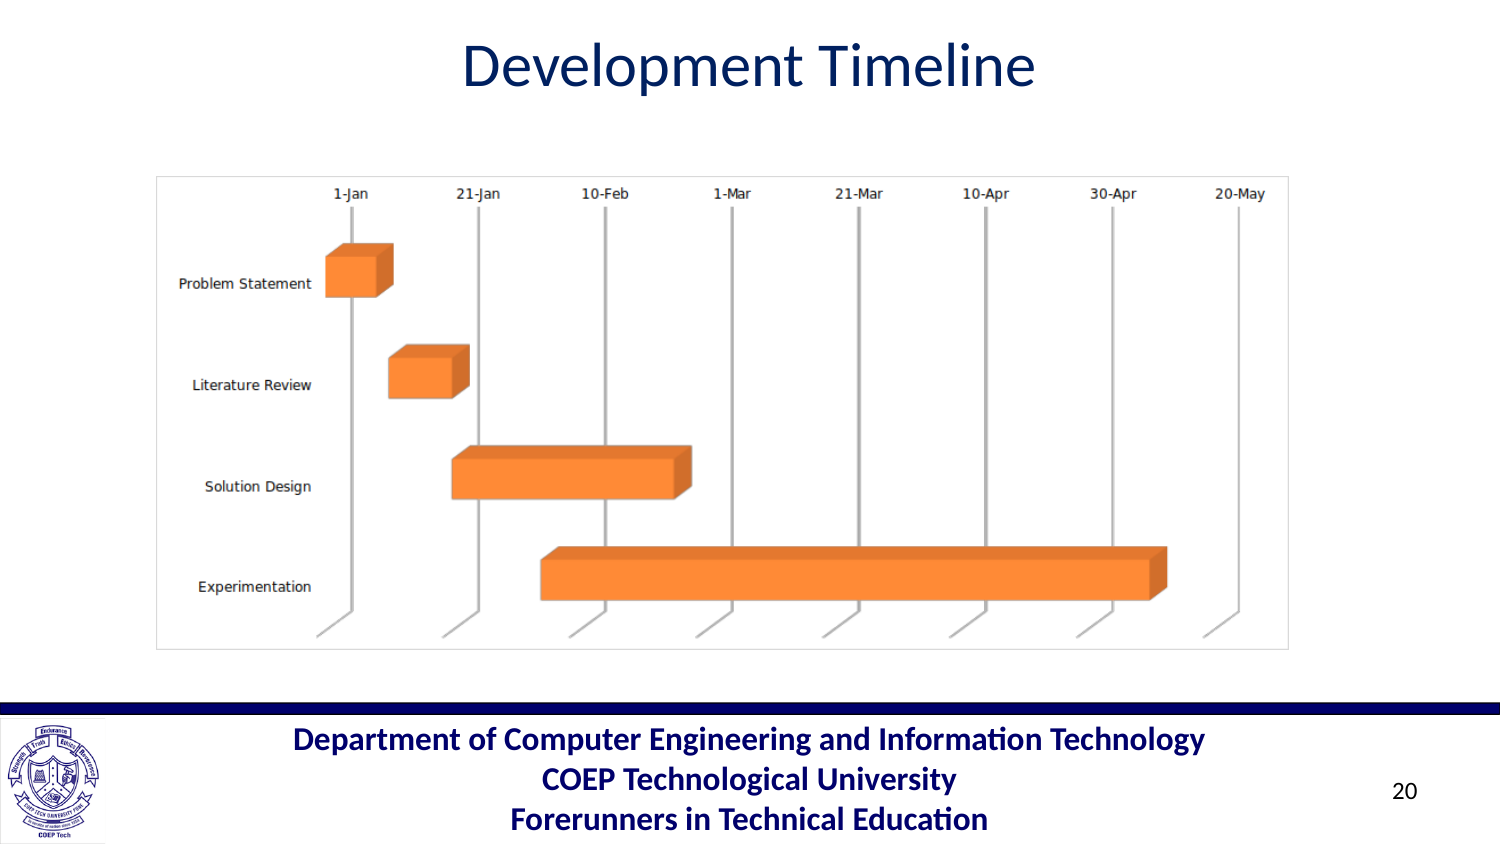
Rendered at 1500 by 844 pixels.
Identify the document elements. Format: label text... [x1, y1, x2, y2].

text_box Development Timeline [7, 9, 1493, 100]
picture [156, 176, 1289, 650]
text_box [1235, 702, 1500, 715]
text_box [0, 702, 264, 715]
text_box Department of Computer Engineering and Information Technology COEP Technological University Forerunners in Technical Education [264, 702, 1235, 837]
text_box [0, 718, 106, 844]
text_box 20 [1235, 768, 1418, 805]
